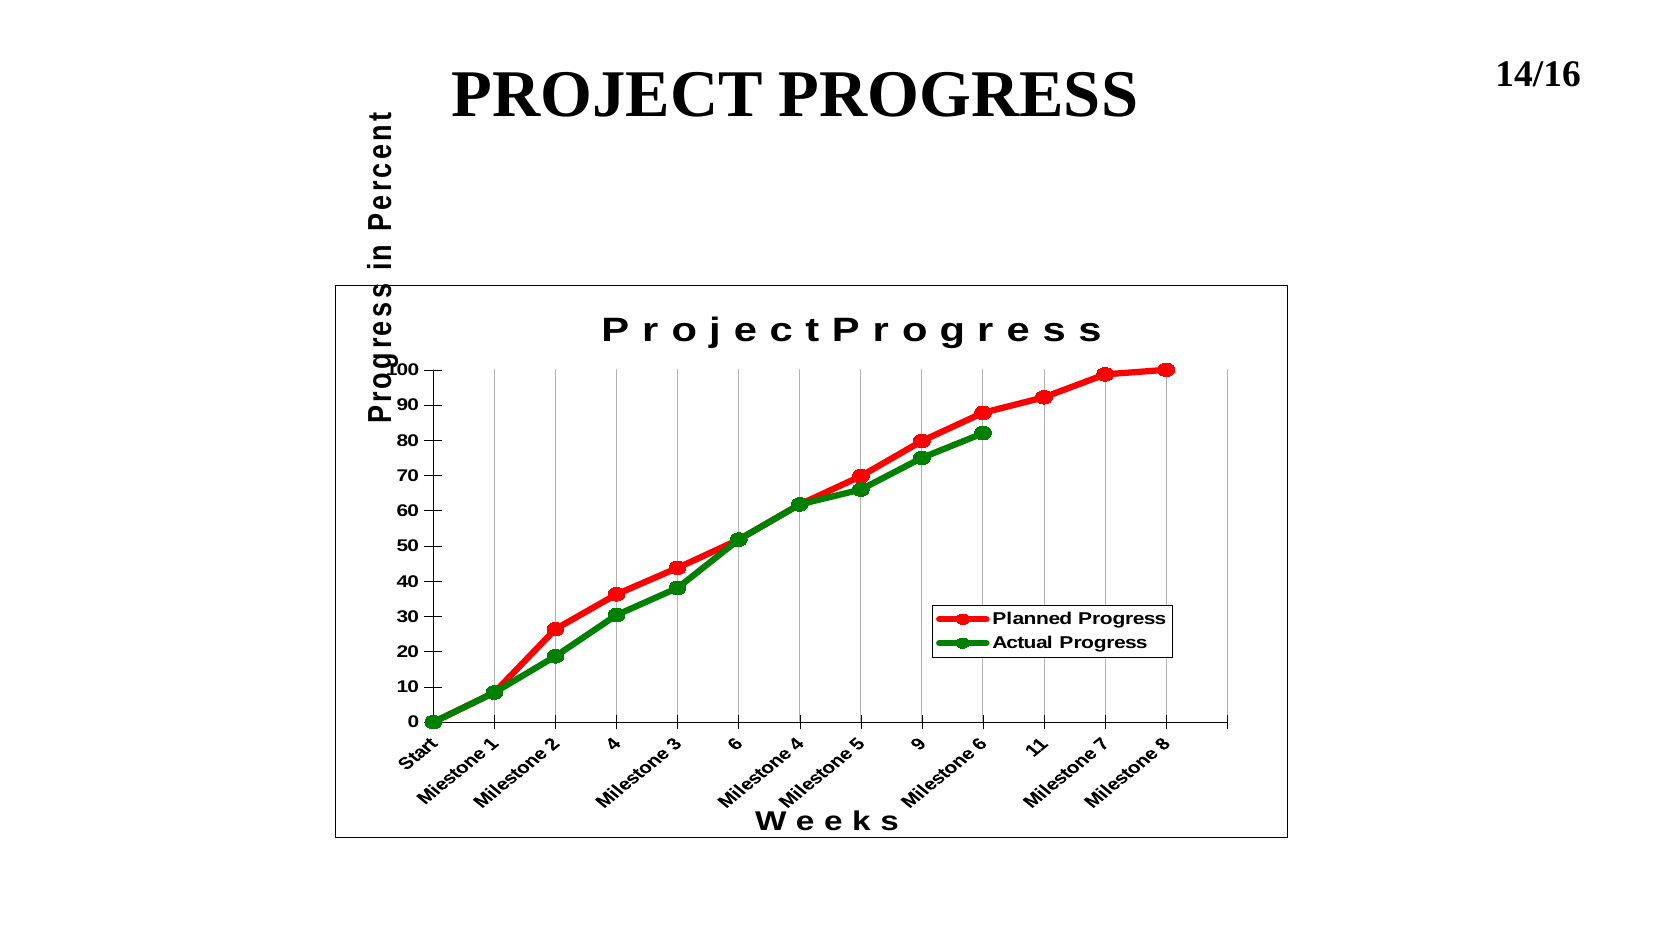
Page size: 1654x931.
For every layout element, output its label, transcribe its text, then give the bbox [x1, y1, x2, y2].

text_box 14/16 [1480, 41, 1616, 103]
chart [335, 163, 1288, 844]
text_box PROJECT PROGRESS [436, 41, 1163, 138]
